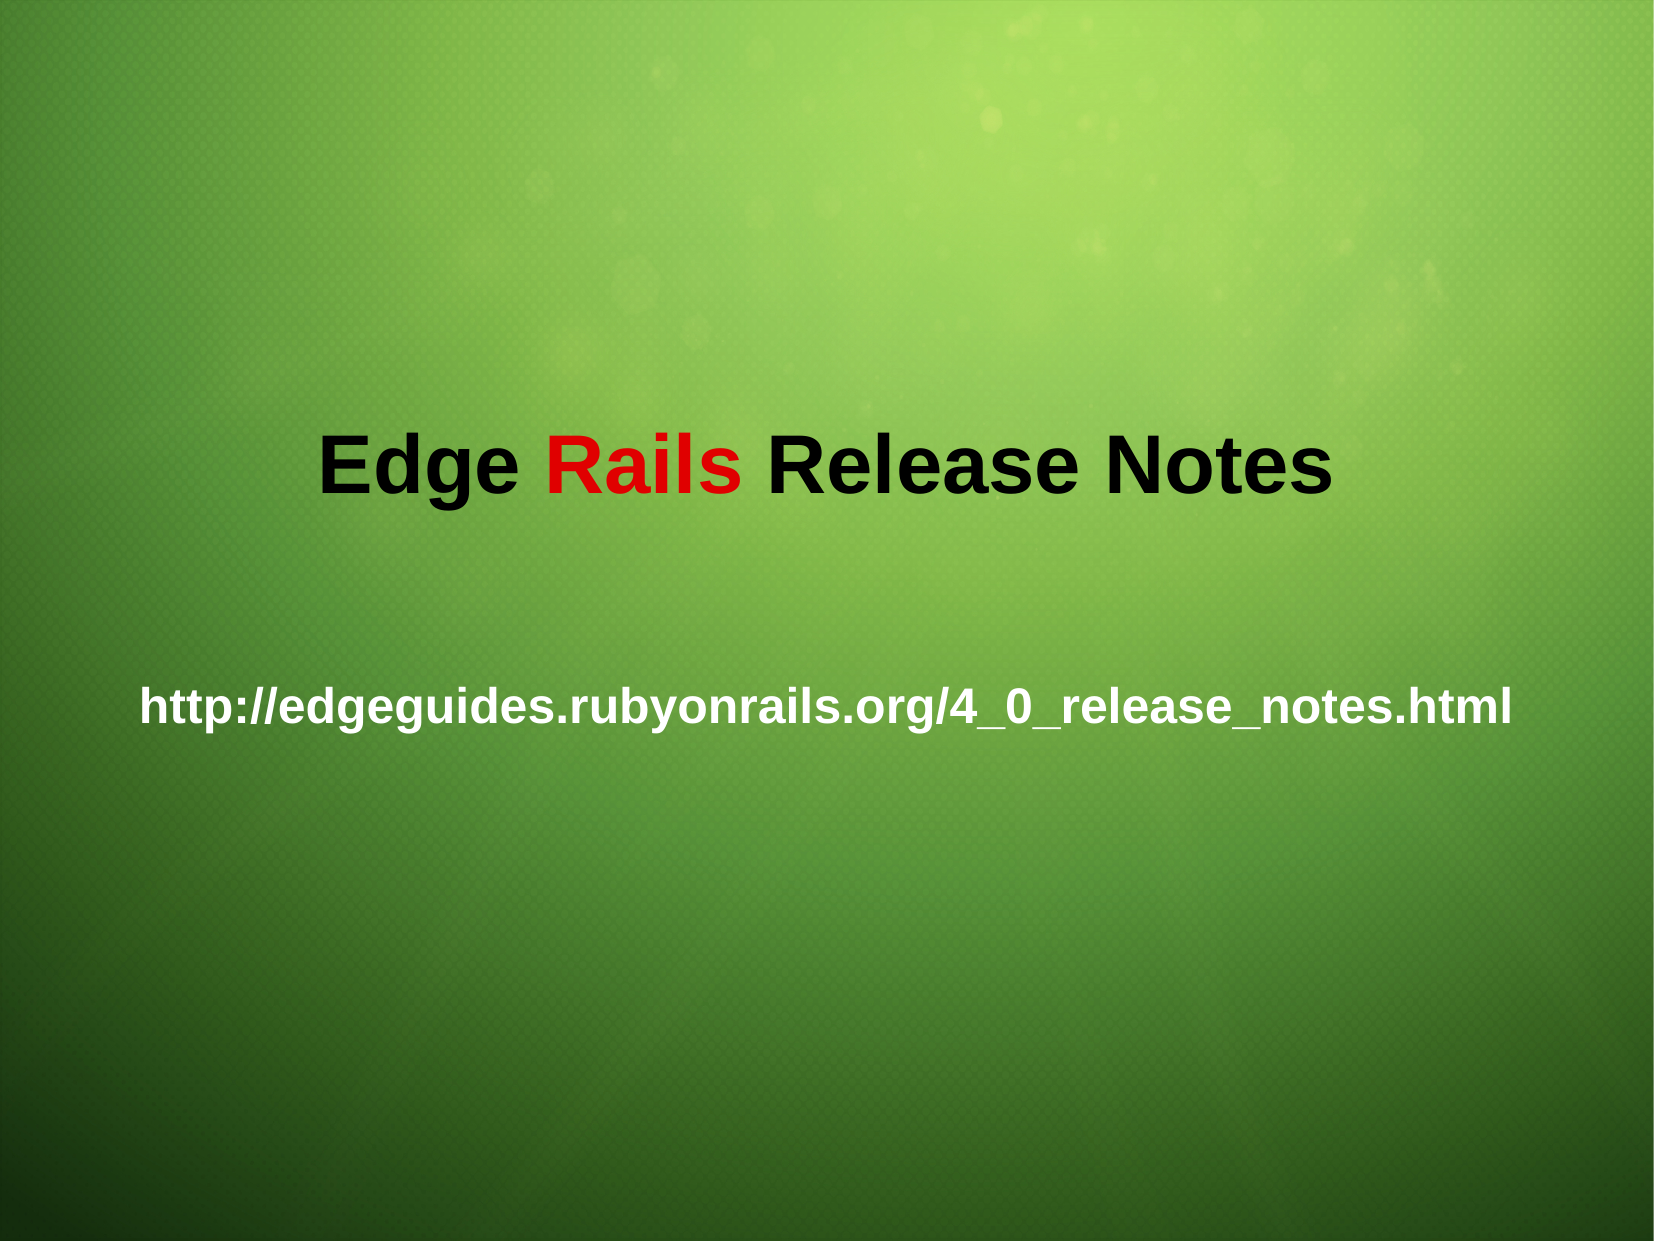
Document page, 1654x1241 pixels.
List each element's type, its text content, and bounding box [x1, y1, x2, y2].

subtitle Edge Rails Release Notes http://edgeguides.rubyonrails.org/4_0_release_notes.html [82, 49, 1571, 1010]
picture [0, 0, 1654, 1241]
